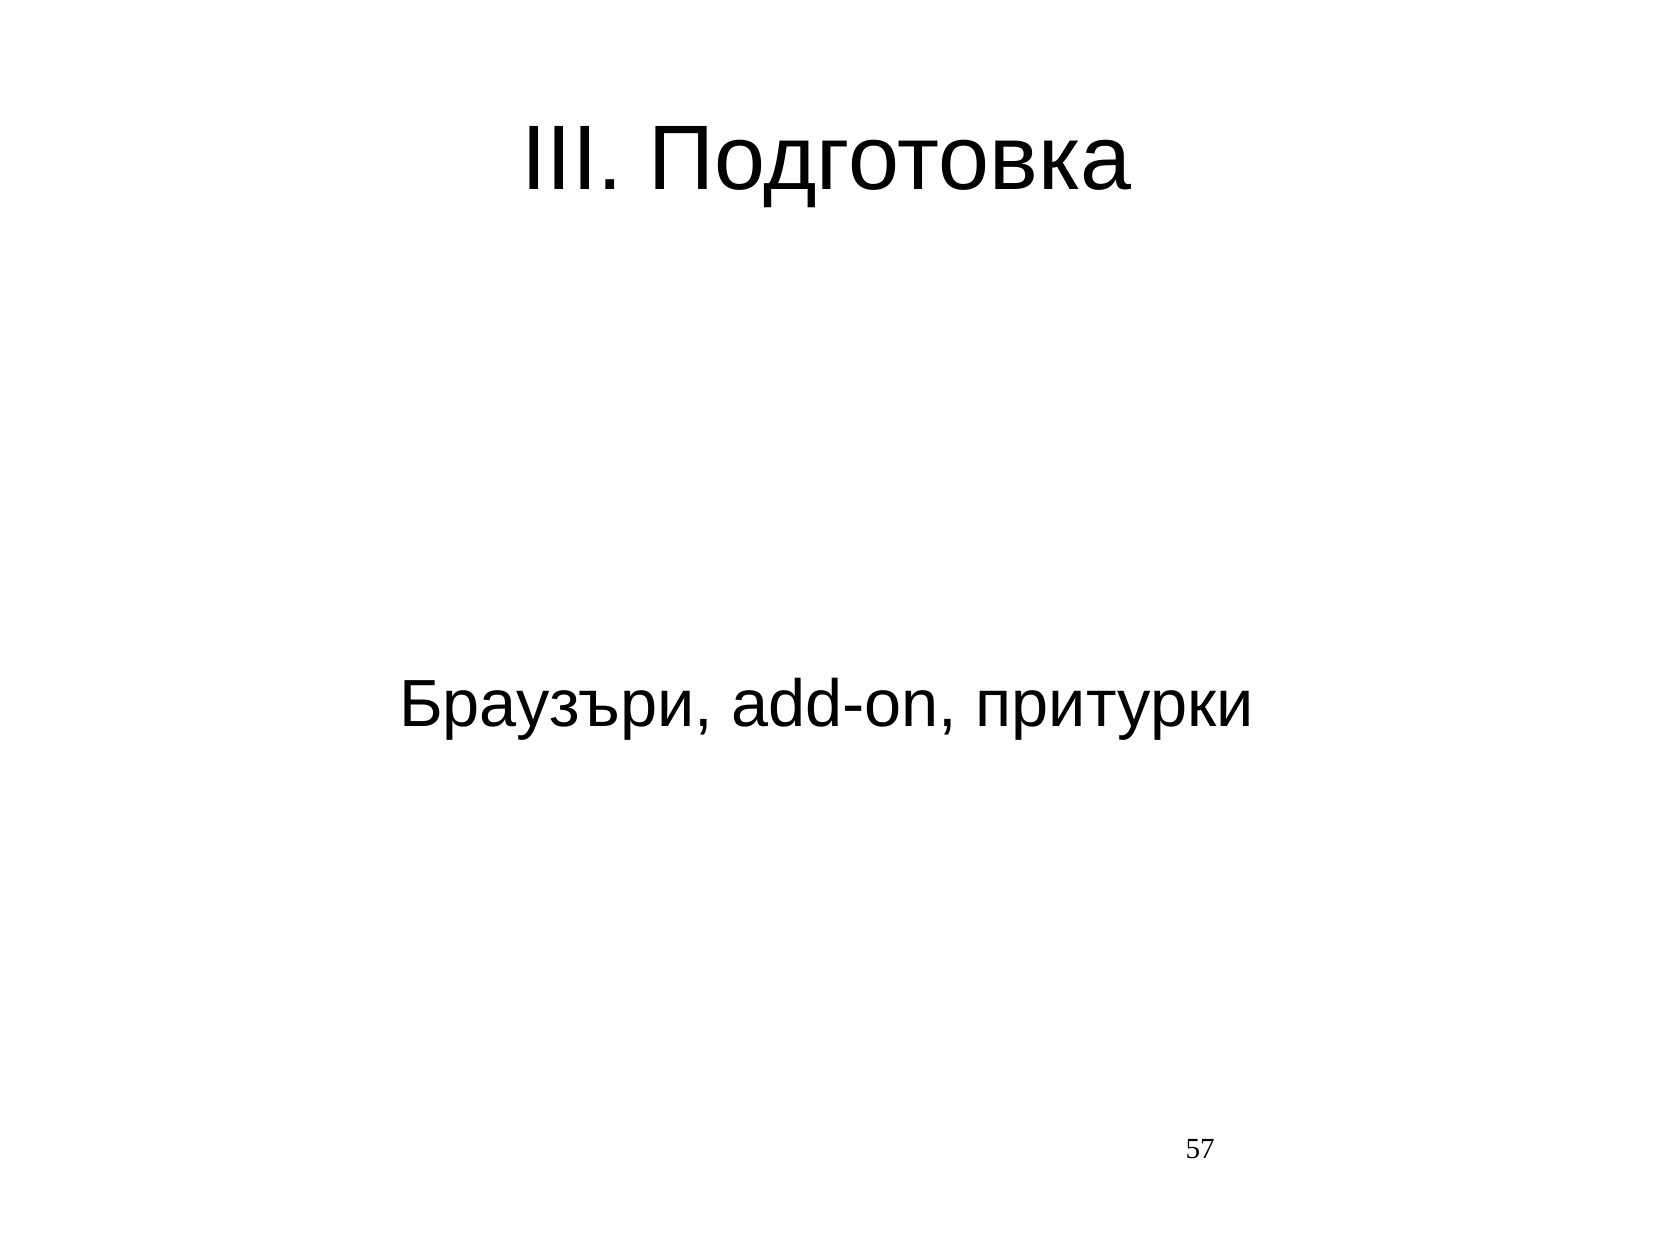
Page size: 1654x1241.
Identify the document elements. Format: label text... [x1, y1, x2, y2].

subtitle Браузъри, add-on, притурки [82, 290, 1571, 1109]
text_box [1185, 1129, 1571, 1216]
title III. Подготовка [82, 49, 1571, 257]
